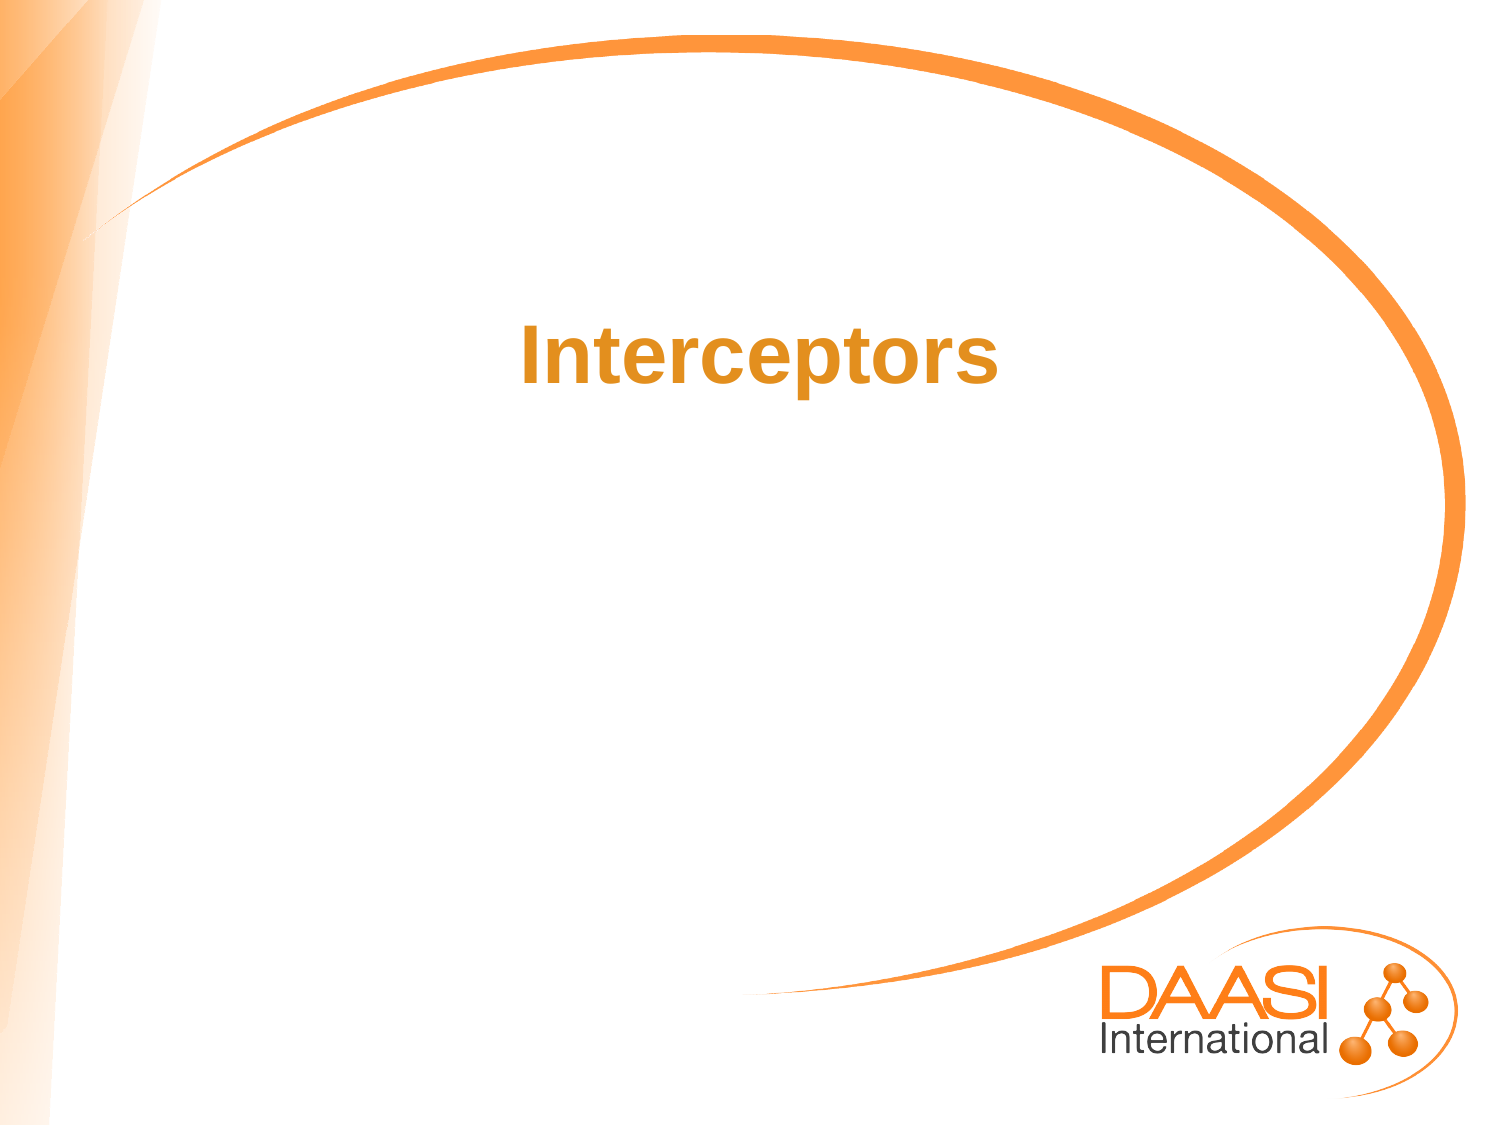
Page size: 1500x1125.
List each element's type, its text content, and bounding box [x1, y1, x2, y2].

picture [0, 35, 1500, 1099]
title Interceptors [197, 261, 1323, 449]
